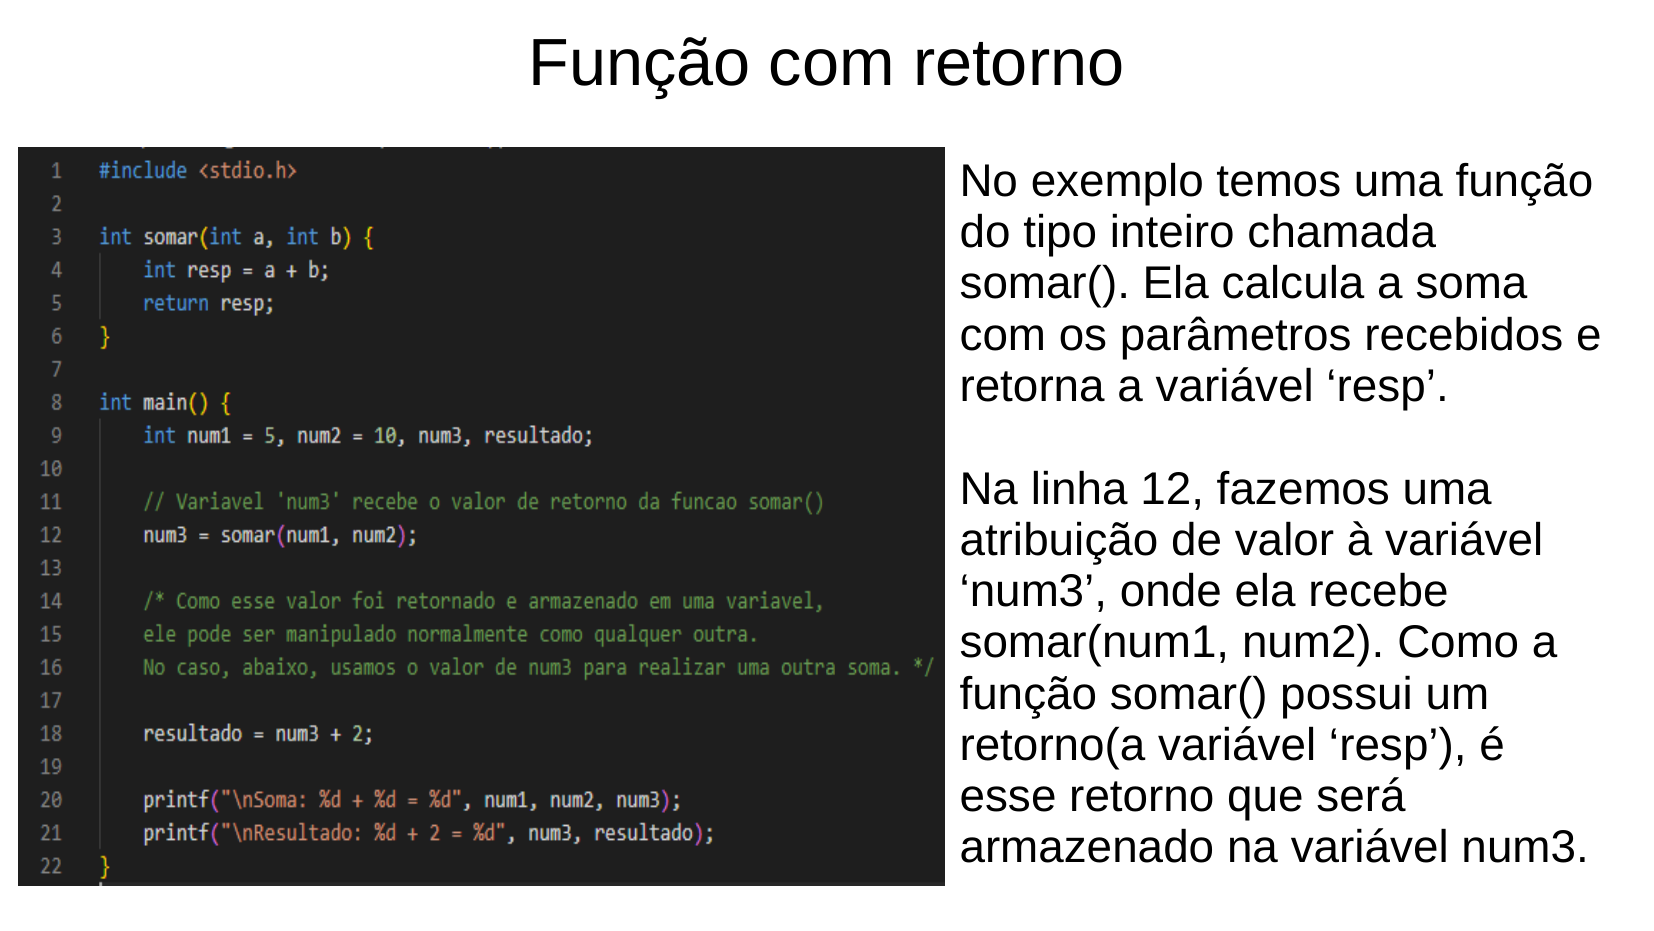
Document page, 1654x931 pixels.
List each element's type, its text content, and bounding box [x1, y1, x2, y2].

title Função com retorno [82, 7, 1571, 119]
text_box No exemplo temos uma função do tipo inteiro chamada somar(). Ela calcula a soma com os parâmetros recebidos e retorna a variável ‘resp’. Na linha 12, fazemos uma atribuição de valor à variável ‘num3’, onde ela recebe somar(num1, num2). Como a função somar() possui um retorno(a variável ‘resp’), é esse retorno que será armazenado na variável num3. [944, 147, 1625, 886]
picture [18, 147, 944, 886]
